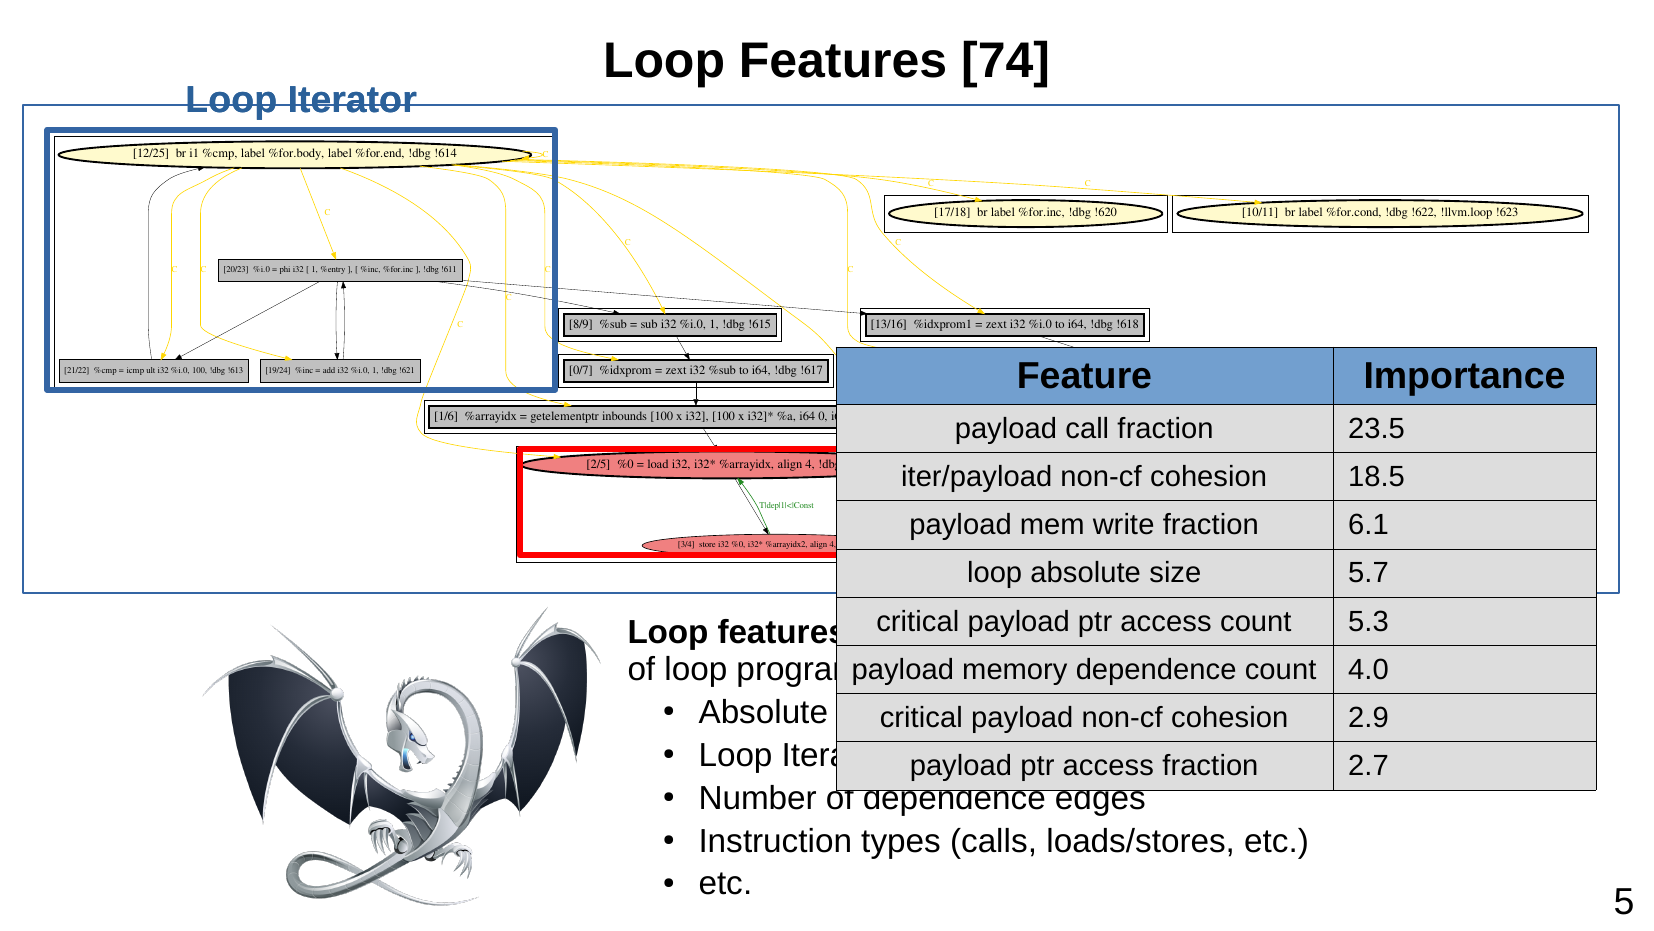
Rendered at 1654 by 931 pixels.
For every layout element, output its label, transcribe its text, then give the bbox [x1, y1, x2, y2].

table_cell iter/payload non-cf cohesion [837, 453, 1333, 500]
table_cell 18.5 [1334, 453, 1596, 500]
table_cell payload memory dependence count [837, 646, 1333, 693]
table_cell payload call fraction [837, 405, 1333, 452]
picture [523, 452, 836, 552]
table_cell payload ptr access fraction [837, 742, 1333, 790]
table_cell 2.7 [1334, 742, 1596, 790]
table_cell critical payload non-cf cohesion [837, 694, 1333, 741]
table_cell payload mem write fraction [837, 501, 1333, 549]
text_box 5 [1594, 873, 1654, 931]
text_box Loop Features [74] [0, 2, 1654, 119]
table_cell 5.3 [1334, 598, 1596, 645]
table_cell 5.7 [1334, 550, 1596, 597]
text_box Loop Iterator [47, 70, 556, 128]
table_cell 23.5 [1334, 405, 1596, 452]
table_cell 2.9 [1334, 694, 1596, 741]
text_box Loop features are based on static structural properties of loop program depencence graphs (PDGs): Absolute size Loop Iterator/Payload cohesion Number of dependence edges Instruction types (calls, loads/stores, etc.) etc. [612, 605, 1487, 910]
table_cell loop absolute size [837, 550, 1333, 597]
table_header Feature [837, 348, 1333, 404]
table_cell 6.1 [1334, 501, 1596, 549]
picture [50, 133, 552, 387]
picture [23, 106, 1619, 931]
table_header Importance [1334, 348, 1596, 404]
table_cell 4.0 [1334, 646, 1596, 693]
table_cell critical payload ptr access count [837, 598, 1333, 645]
